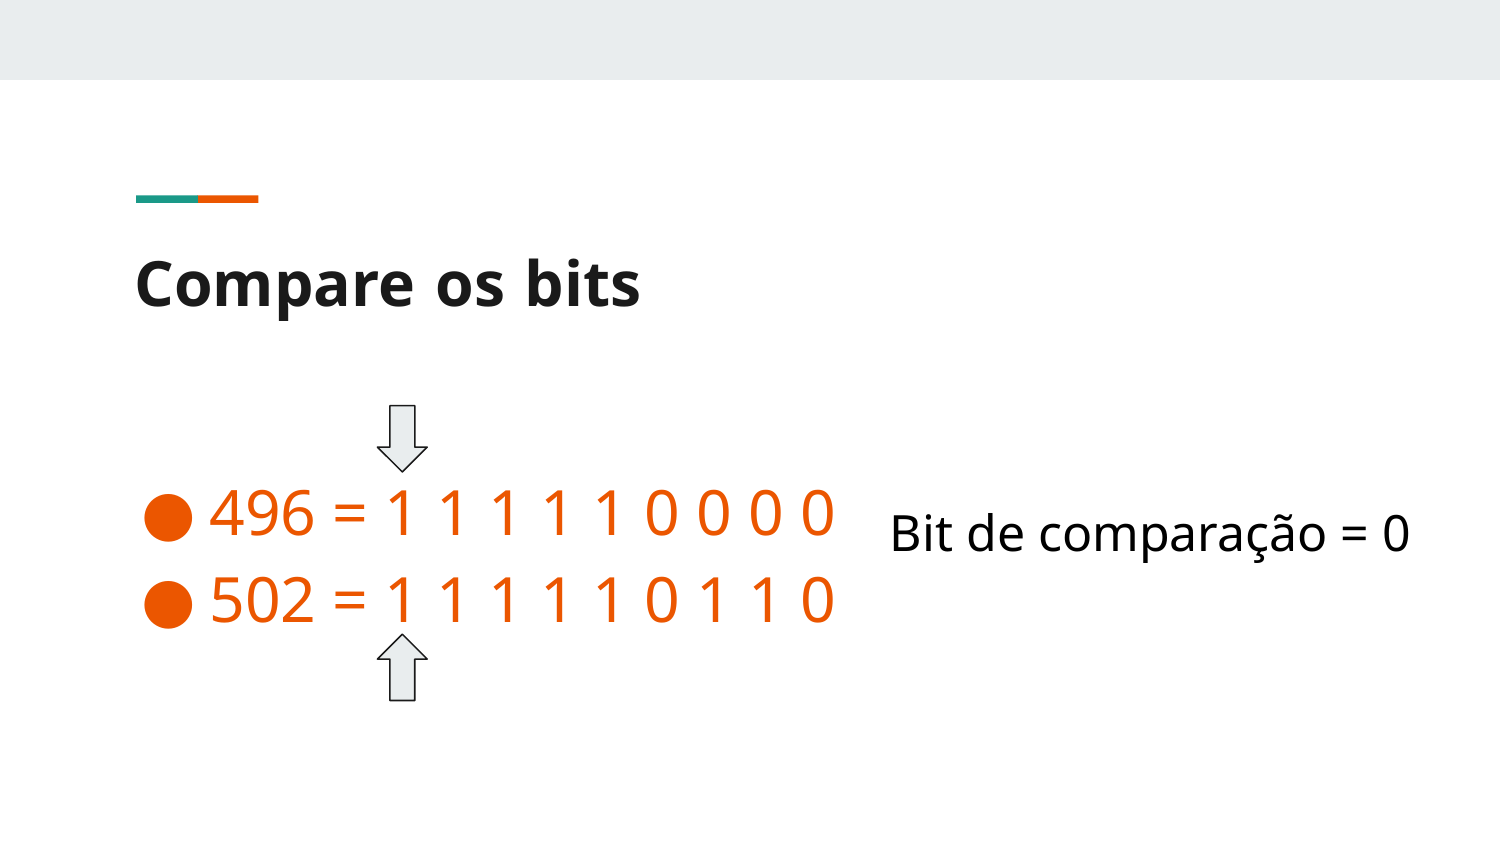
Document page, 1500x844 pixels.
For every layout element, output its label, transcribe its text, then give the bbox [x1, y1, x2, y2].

text_box [377, 405, 428, 472]
text_box [377, 634, 428, 701]
title Compare os bits [119, 216, 1381, 305]
text_box Bit de comparação = 0 [874, 486, 1427, 598]
list 496 = 1 1 1 1 1 0 0 0 0 502 = 1 1 1 1 1 0 1 1 0 [119, 447, 1381, 635]
